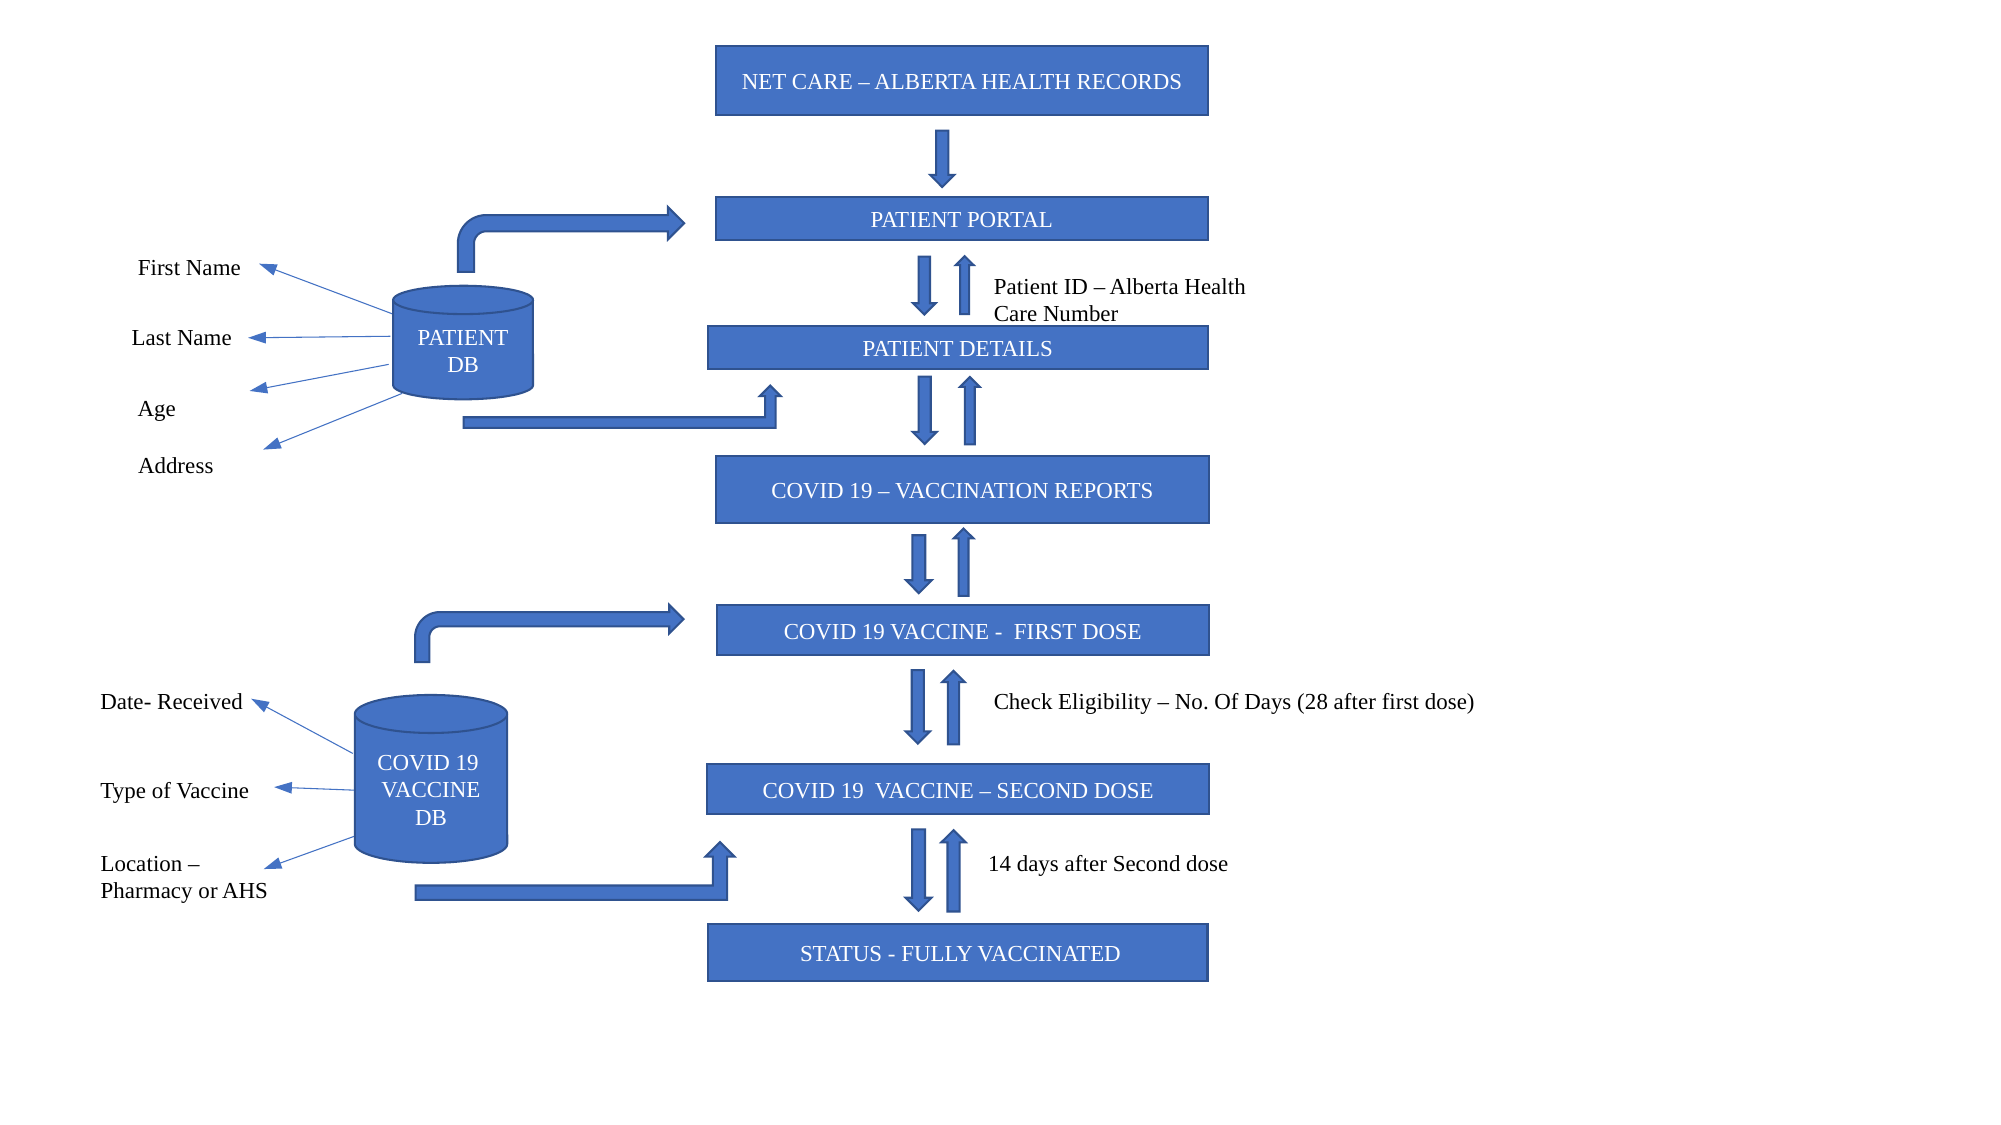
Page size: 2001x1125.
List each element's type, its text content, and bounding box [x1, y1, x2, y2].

text_box [457, 206, 685, 272]
text_box Date- Received [85, 678, 263, 722]
text_box PATIENT DB [393, 285, 534, 400]
text_box PATIENT DETAILS [708, 326, 1208, 369]
text_box [463, 385, 781, 428]
text_box [415, 604, 684, 663]
text_box [905, 535, 932, 594]
text_box STATUS - FULLY VACCINATED [708, 924, 1208, 981]
text_box [415, 842, 735, 900]
text_box [942, 670, 965, 745]
text_box Last Name [116, 315, 266, 359]
text_box COVID 19 VACCINE – SECOND DOSE [707, 764, 1209, 814]
text_box First Name [123, 244, 266, 288]
text_box Address [123, 443, 247, 487]
text_box Type of Vaccine [85, 767, 303, 811]
text_box 14 days after Second dose [973, 841, 1297, 913]
text_box PATIENT PORTAL [716, 197, 1208, 240]
text_box [960, 377, 980, 445]
text_box COVID 19 – VACCINATION REPORTS [716, 456, 1209, 523]
text_box COVID 19 VACCINE DB [354, 694, 508, 863]
text_box Age [122, 385, 234, 429]
text_box [955, 256, 974, 315]
text_box Patient ID – Alberta Health Care Number [978, 263, 1392, 307]
text_box Check Eligibility – No. Of Days (28 after first dose) [978, 678, 1515, 722]
text_box [930, 130, 955, 188]
text_box [905, 829, 932, 911]
text_box NET CARE – ALBERTA HEALTH RECORDS [716, 46, 1208, 115]
text_box COVID 19 VACCINE - FIRST DOSE [717, 605, 1209, 655]
text_box [941, 830, 966, 912]
text_box [953, 528, 974, 596]
text_box [912, 376, 937, 444]
text_box [905, 670, 931, 744]
text_box Location – Pharmacy or AHS [85, 840, 310, 912]
text_box [912, 256, 936, 315]
